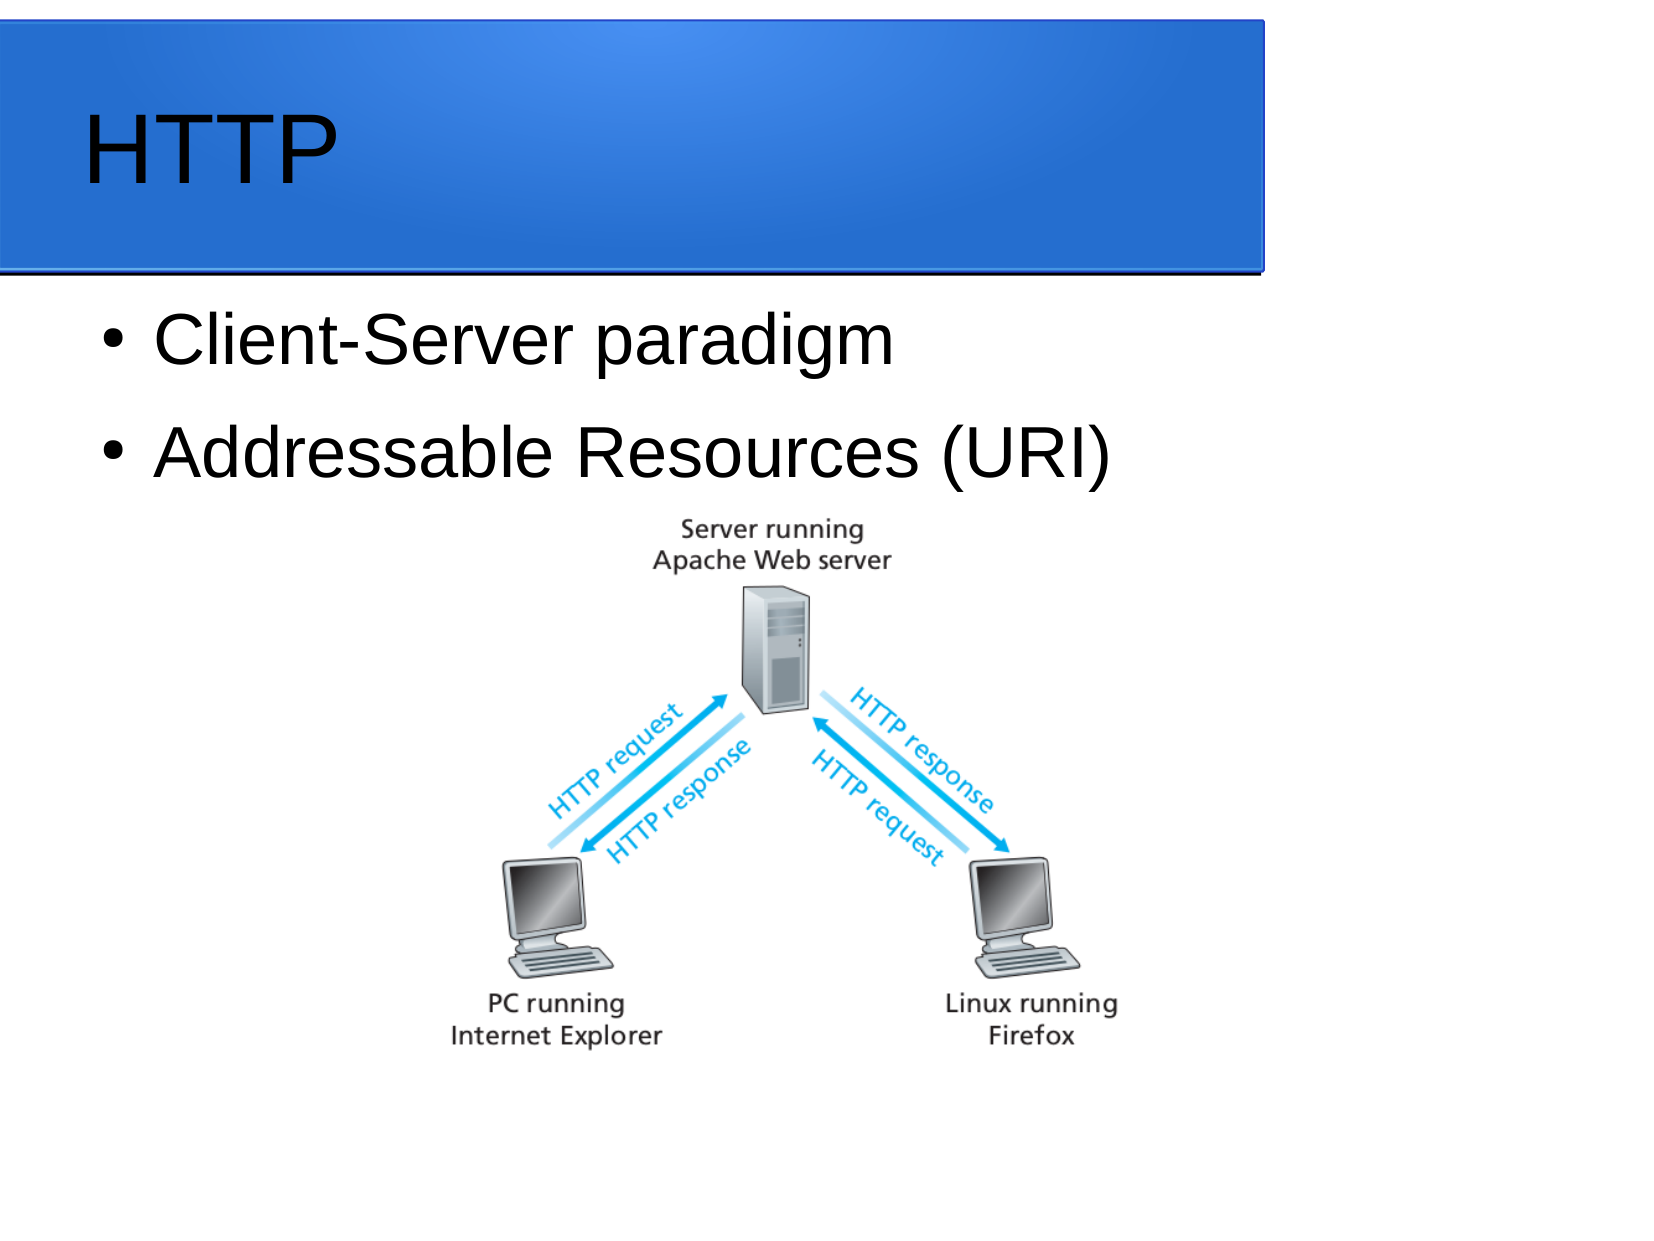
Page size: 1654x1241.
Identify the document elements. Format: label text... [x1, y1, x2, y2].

picture [437, 507, 1131, 1052]
title HTTP [82, 47, 1235, 252]
list Client-Server paradigm Addressable Resources (URI) [82, 299, 1571, 1019]
